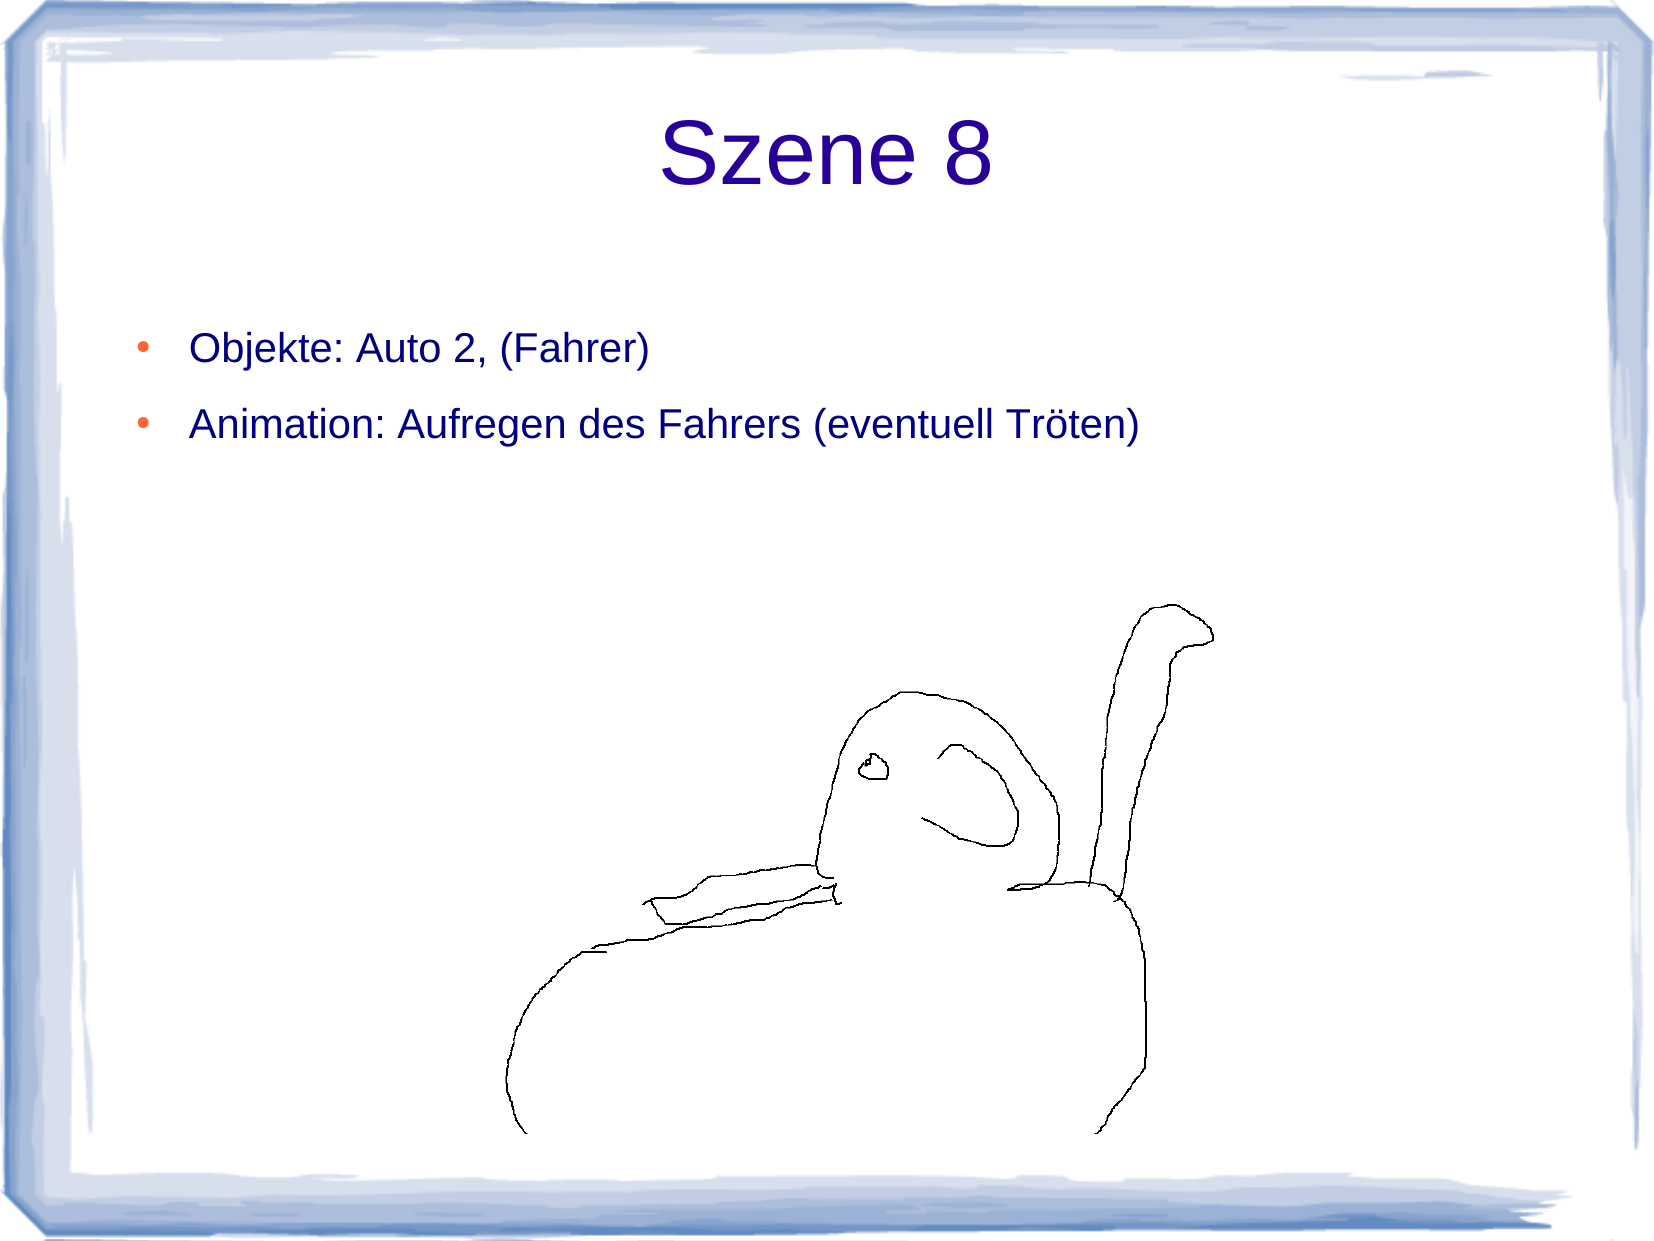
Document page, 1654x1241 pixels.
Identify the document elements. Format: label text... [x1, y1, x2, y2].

picture [0, 0, 1654, 1241]
title Szene 8 [82, 49, 1571, 257]
list Objekte: Auto 2, (Fahrer) Animation: Aufregen des Fahrers (eventuell Tröten) [118, 324, 1571, 1004]
